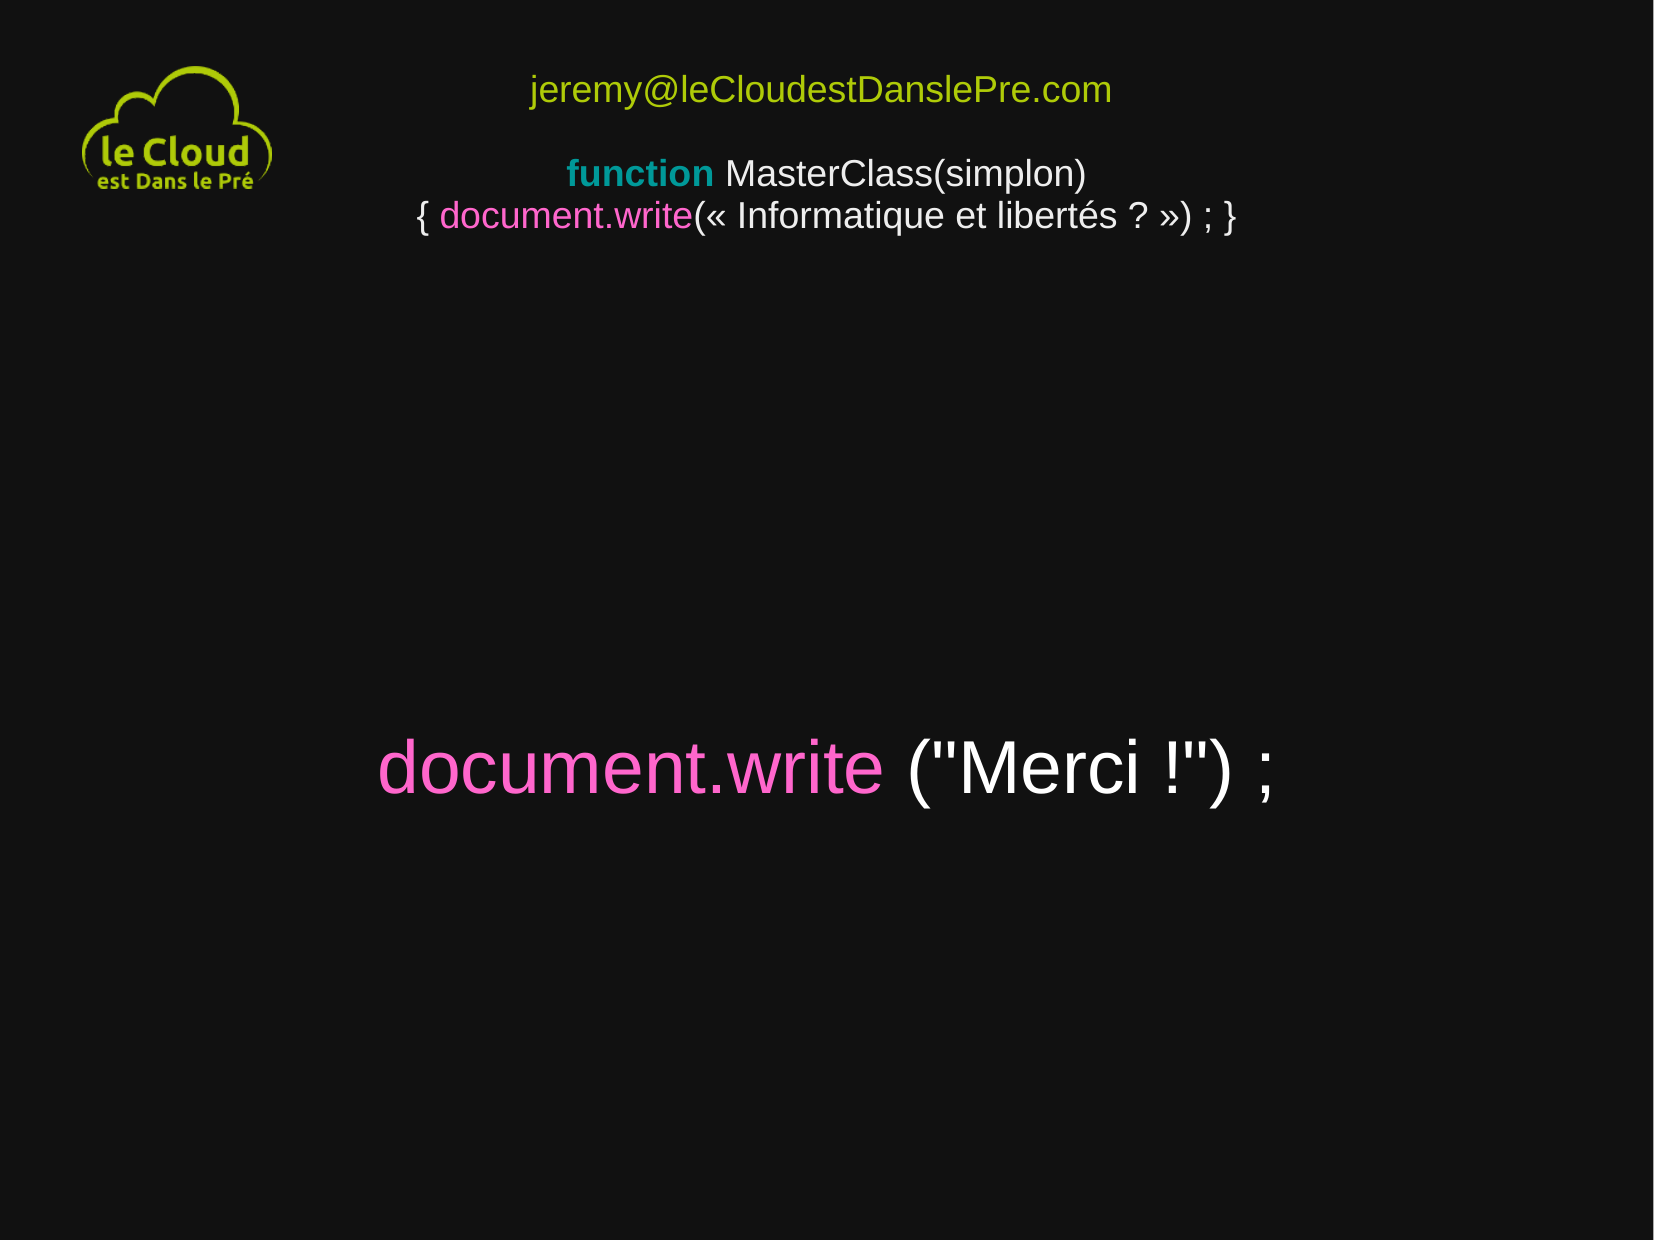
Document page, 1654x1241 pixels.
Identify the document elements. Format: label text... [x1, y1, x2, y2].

picture [82, 66, 272, 189]
subtitle document.write ("Merci !") ; [82, 725, 1571, 810]
title jeremy@leCloudestDanslePre.com function MasterClass(simplon) { document.write(« Informatique et libertés ? ») ; } [82, 47, 1571, 258]
